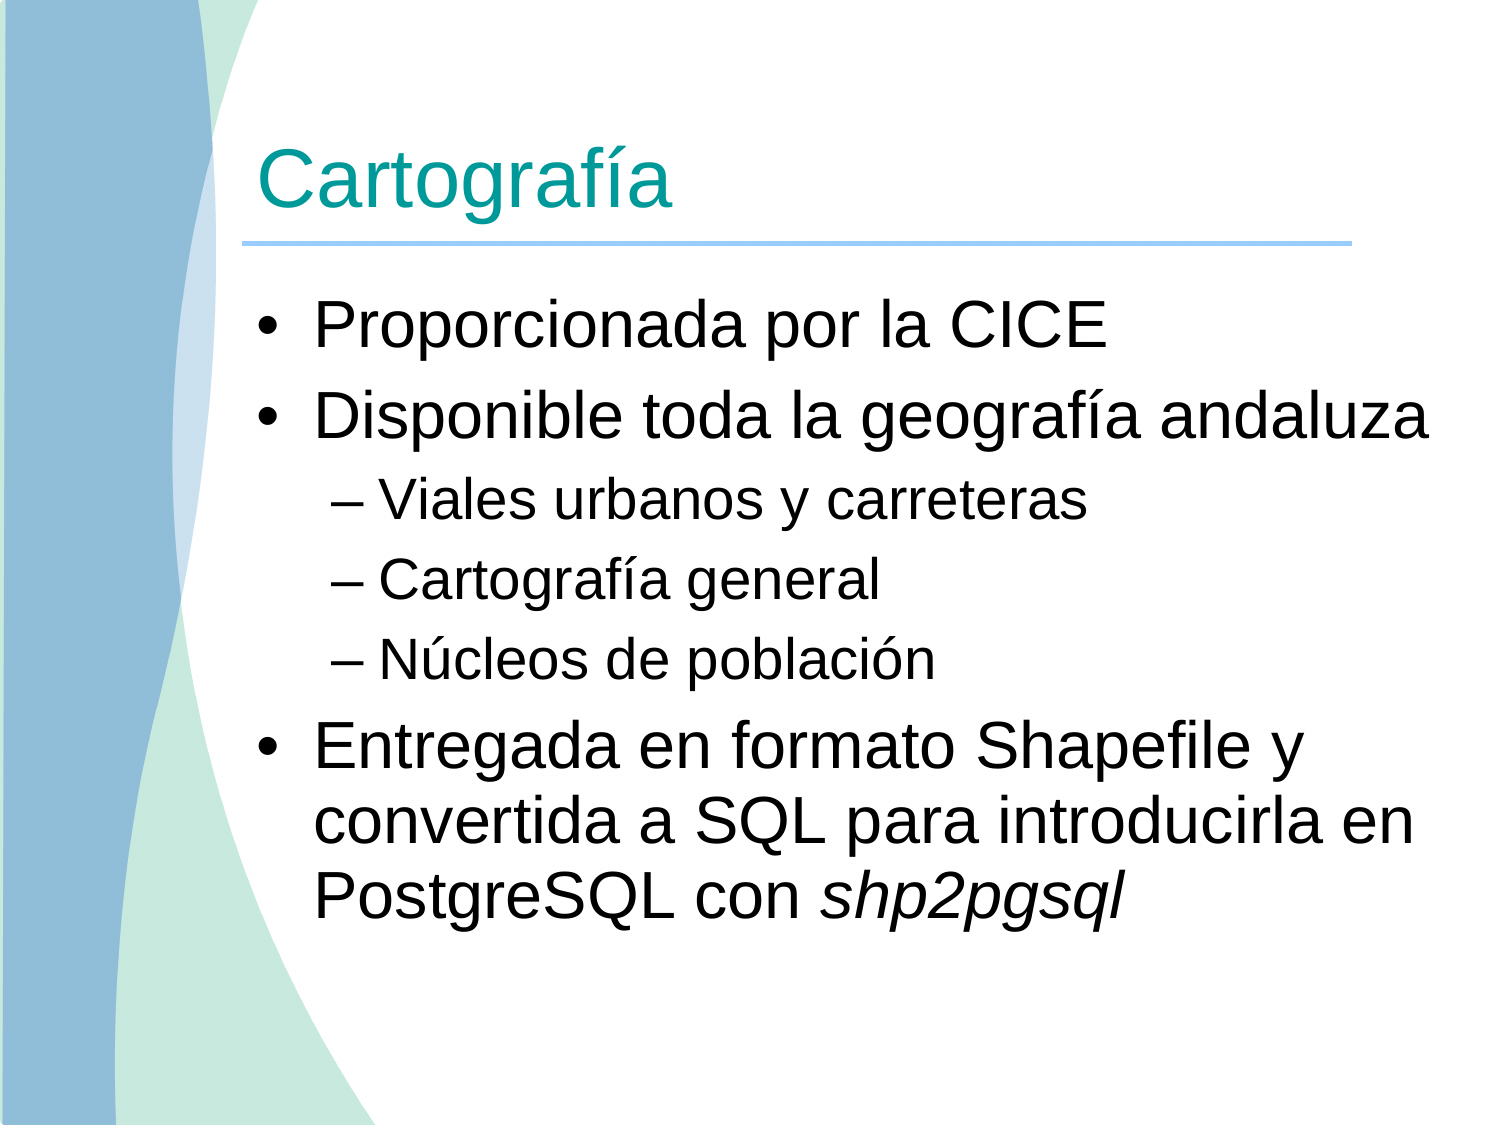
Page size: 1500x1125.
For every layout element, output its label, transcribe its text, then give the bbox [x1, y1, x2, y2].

picture [0, 0, 1500, 1125]
title Cartografía [242, 124, 786, 234]
list Proporcionada por la CICE Disponible toda la geografía andaluza Viales urbanos y carreteras Cartografía general Núcleos de población Entregada en formato Shapefile y convertida a SQL para introducirla en PostgreSQL con shp2pgsql [242, 278, 1471, 1006]
